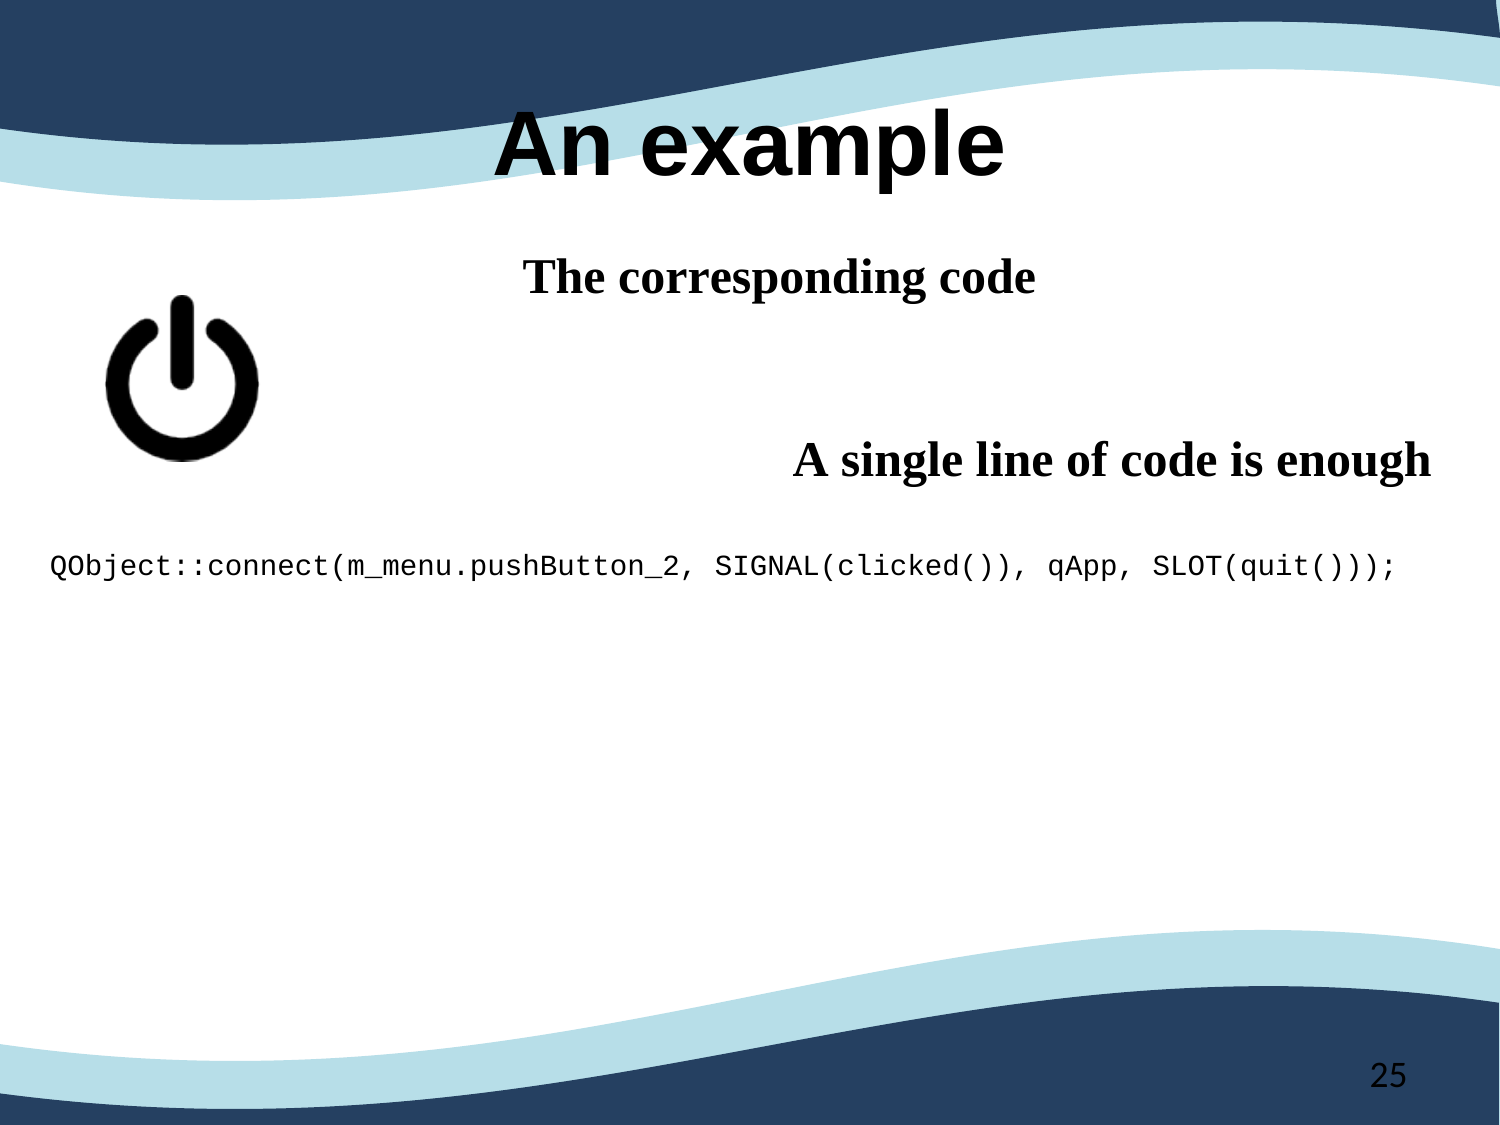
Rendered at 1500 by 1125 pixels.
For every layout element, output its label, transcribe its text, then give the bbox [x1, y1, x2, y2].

text_box The corresponding code [507, 236, 1394, 311]
picture [99, 295, 266, 462]
text_box A single line of code is enough QObject::connect(m_menu.pushButton_2, SIGNAL(clicked()), qApp, SLOT(quit())); [35, 418, 1447, 591]
title An example [75, 21, 1424, 257]
